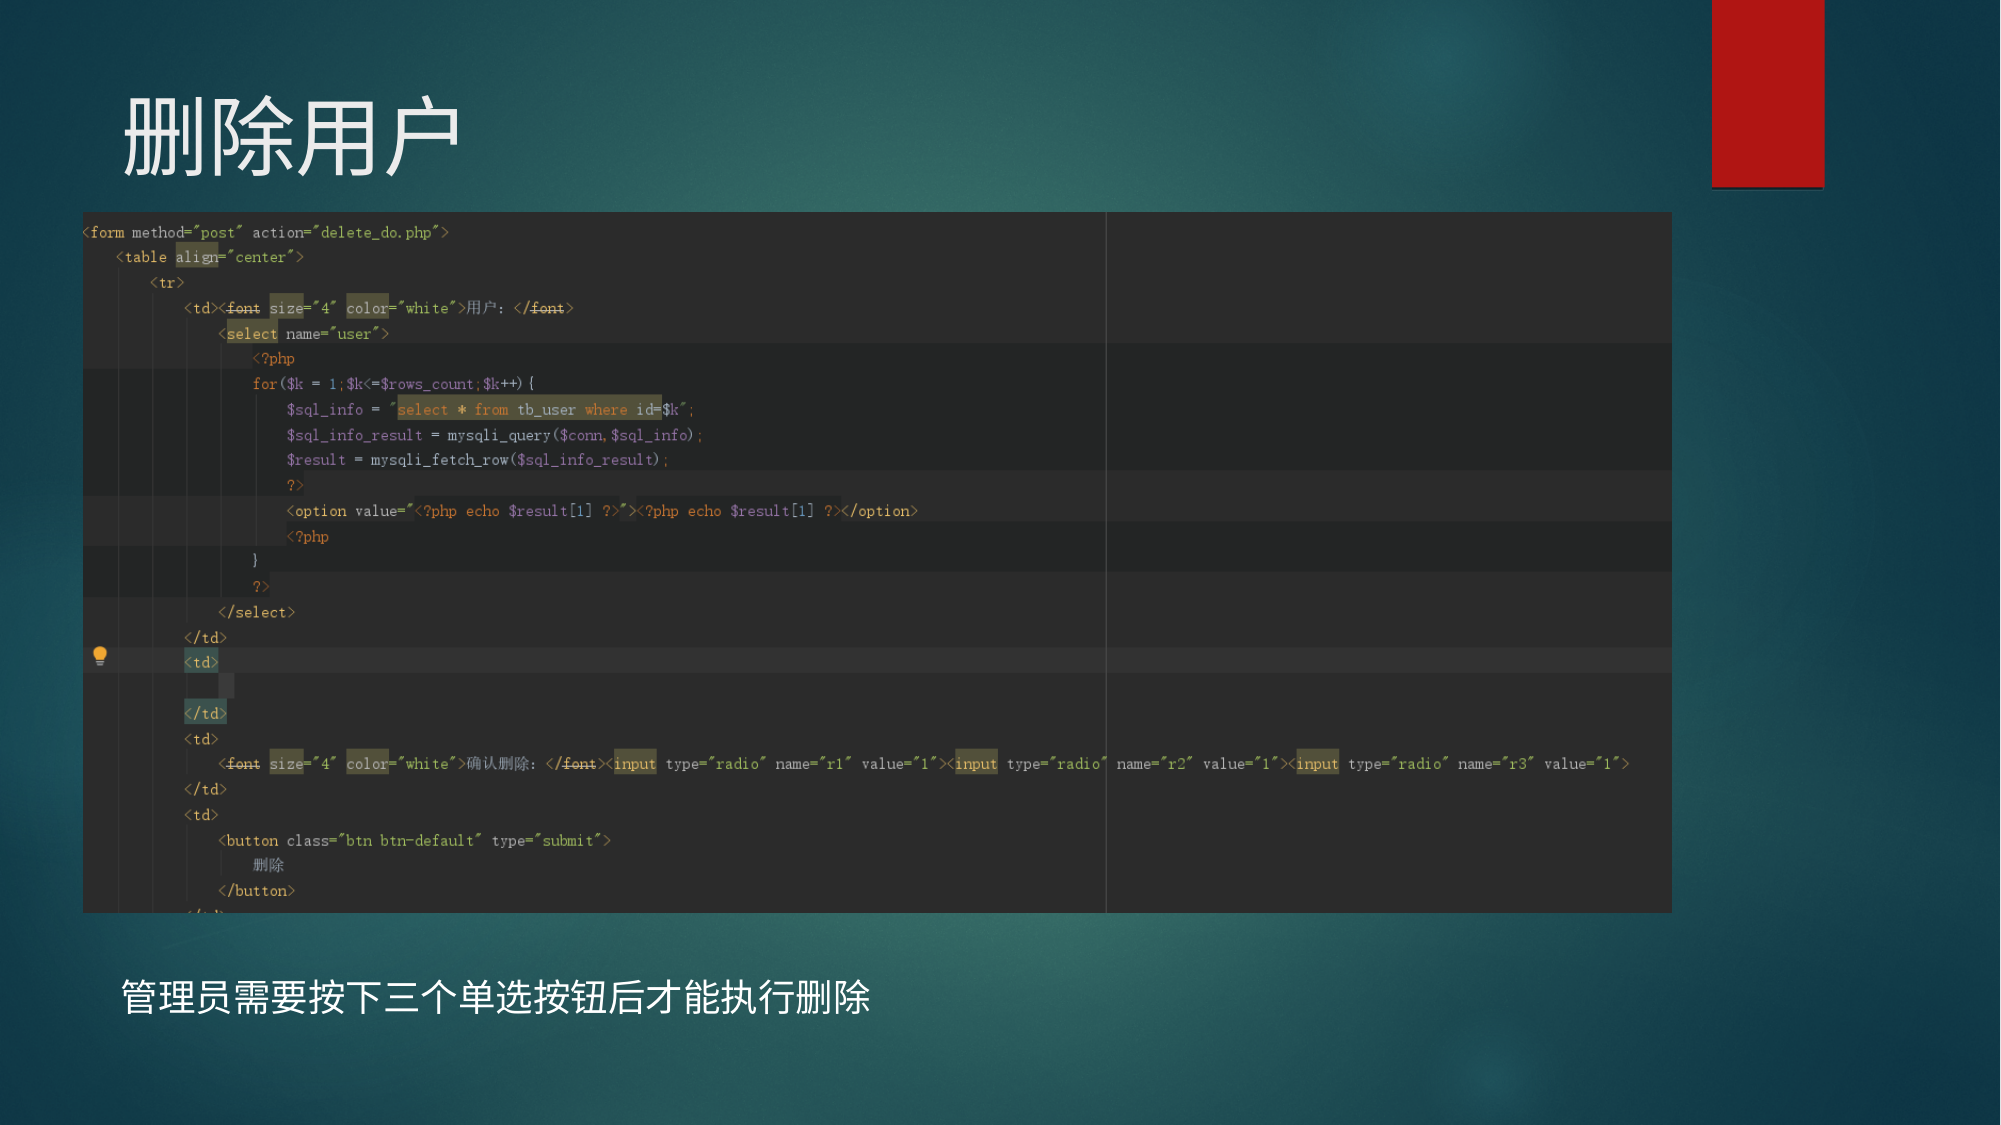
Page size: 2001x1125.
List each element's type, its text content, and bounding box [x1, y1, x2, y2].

text_box 管理员需要按下三个单选按钮后才能执行删除 [106, 966, 1349, 1027]
title 删除用户 [106, 74, 1649, 212]
picture [0, 0, 2001, 1125]
